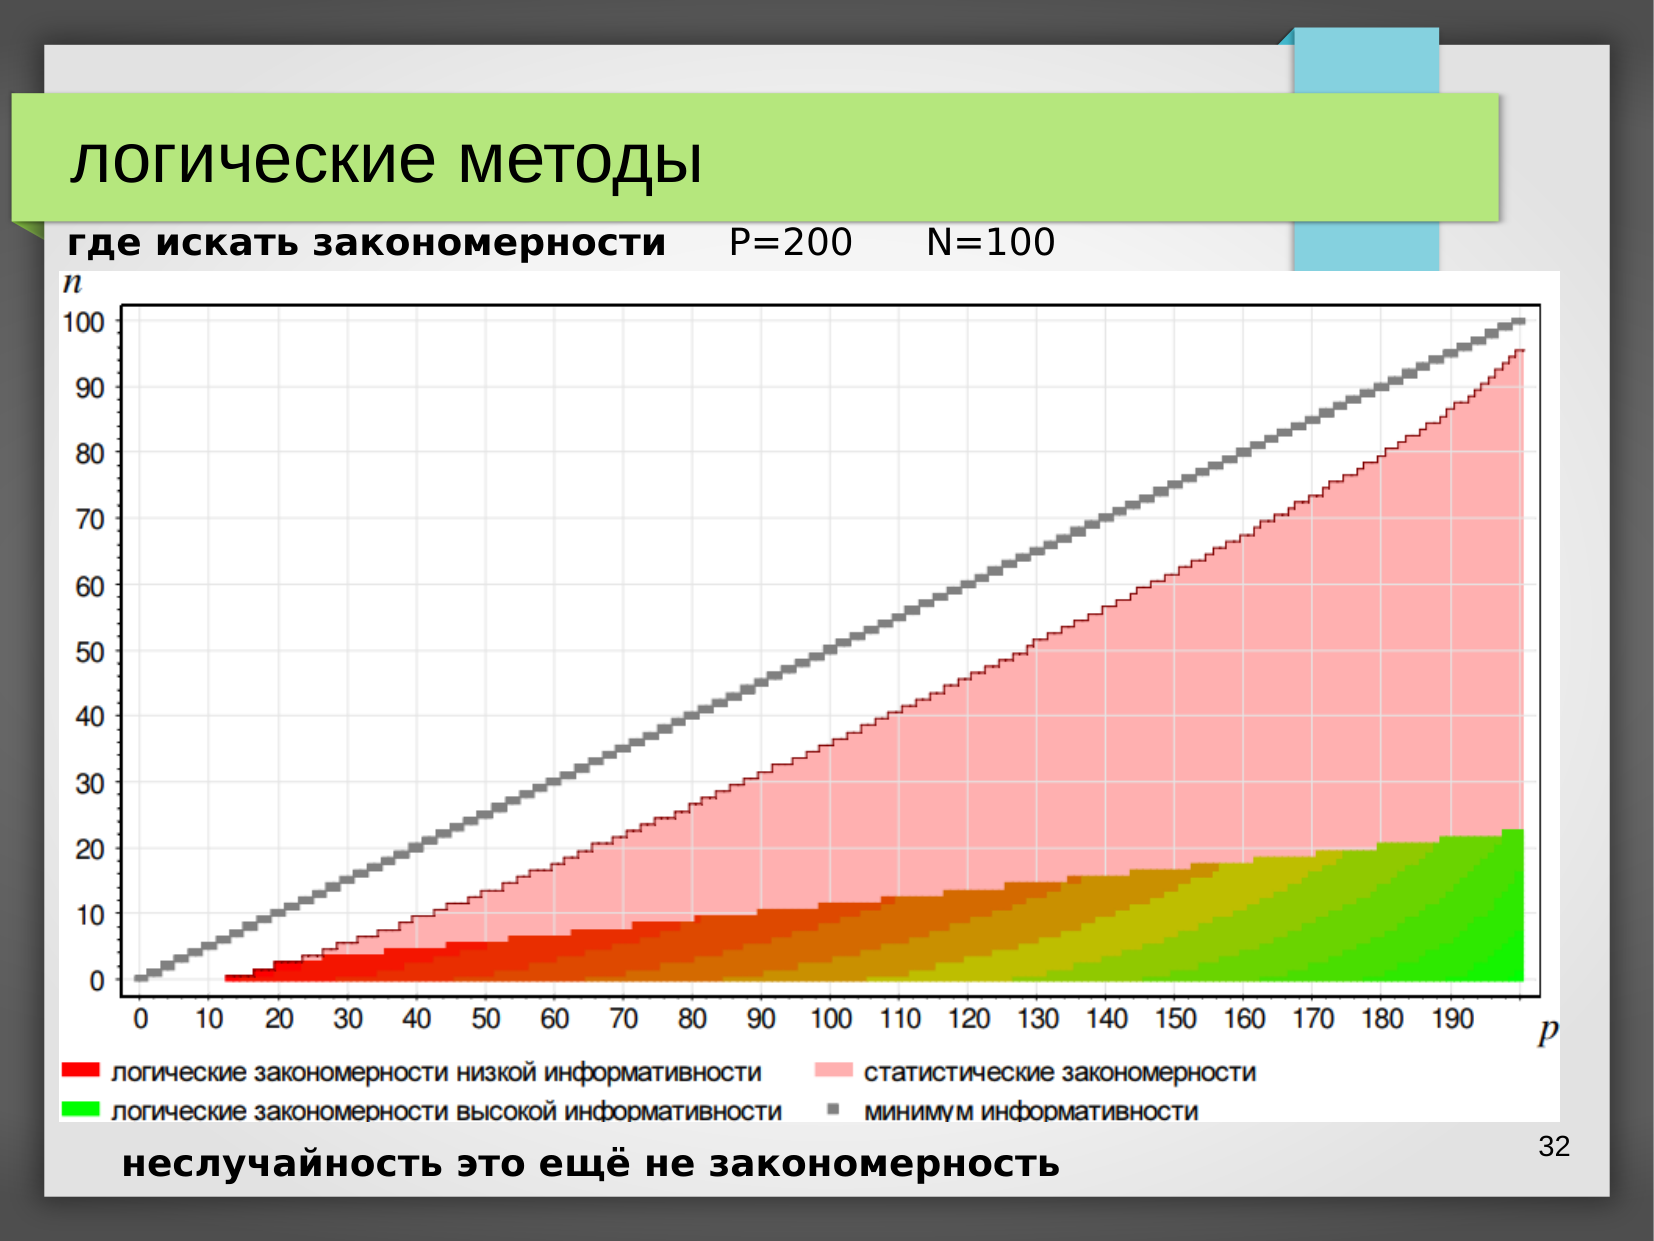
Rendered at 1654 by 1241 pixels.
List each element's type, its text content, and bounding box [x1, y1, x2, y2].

text_box неслучайность это ещё не закономерность [106, 1134, 1146, 1237]
picture [0, 0, 1654, 1241]
text_box где искать закономерности P=200 N=100 [51, 213, 1300, 272]
title логические методы [70, 118, 1205, 199]
